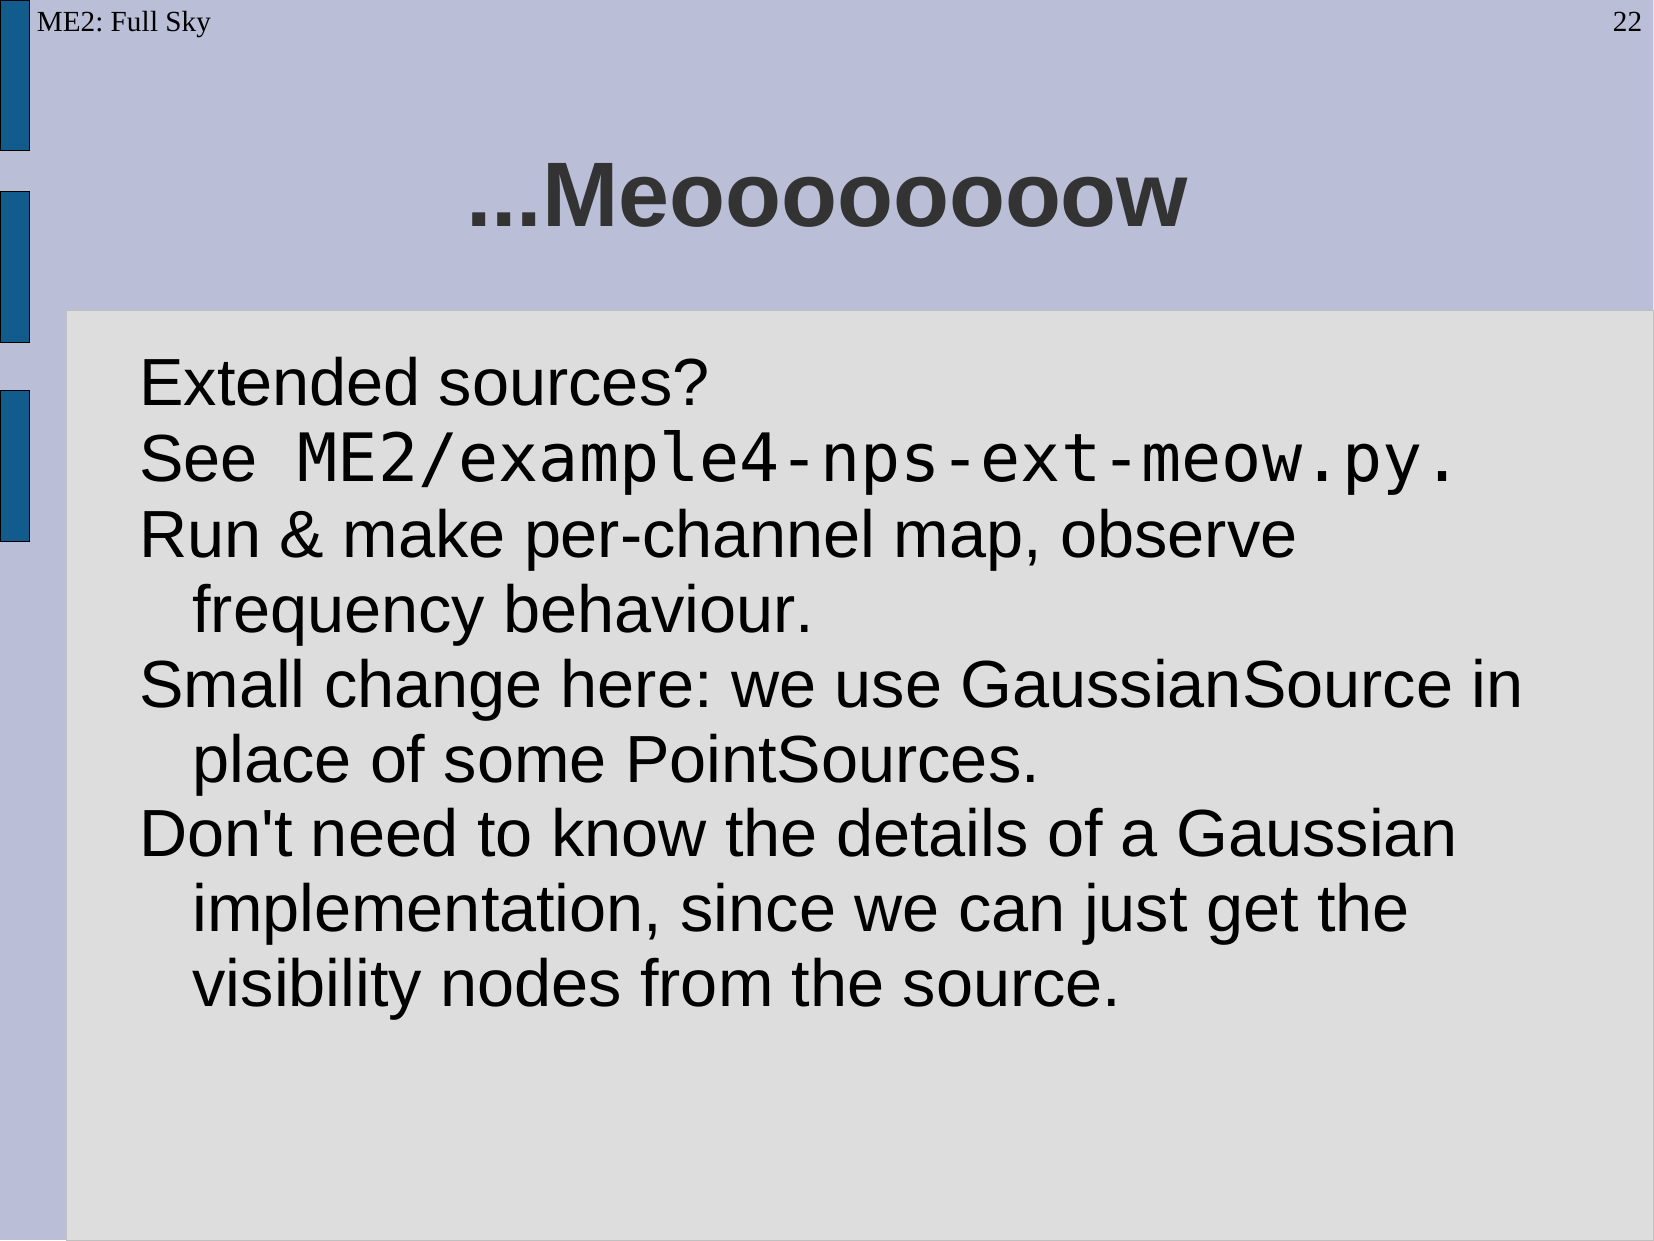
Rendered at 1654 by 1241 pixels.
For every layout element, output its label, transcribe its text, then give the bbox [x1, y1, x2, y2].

list Extended sources? See ME2/example4-nps-ext-meow.py. Run & make per-channel map, observe frequency behaviour. Small change here: we use GaussianSource in place of some PointSources. Don't need to know the details of a Gaussian implementation, since we can just get the visibility nodes from the source. [121, 344, 1534, 1127]
title ...Meoooooooow [121, 91, 1534, 299]
